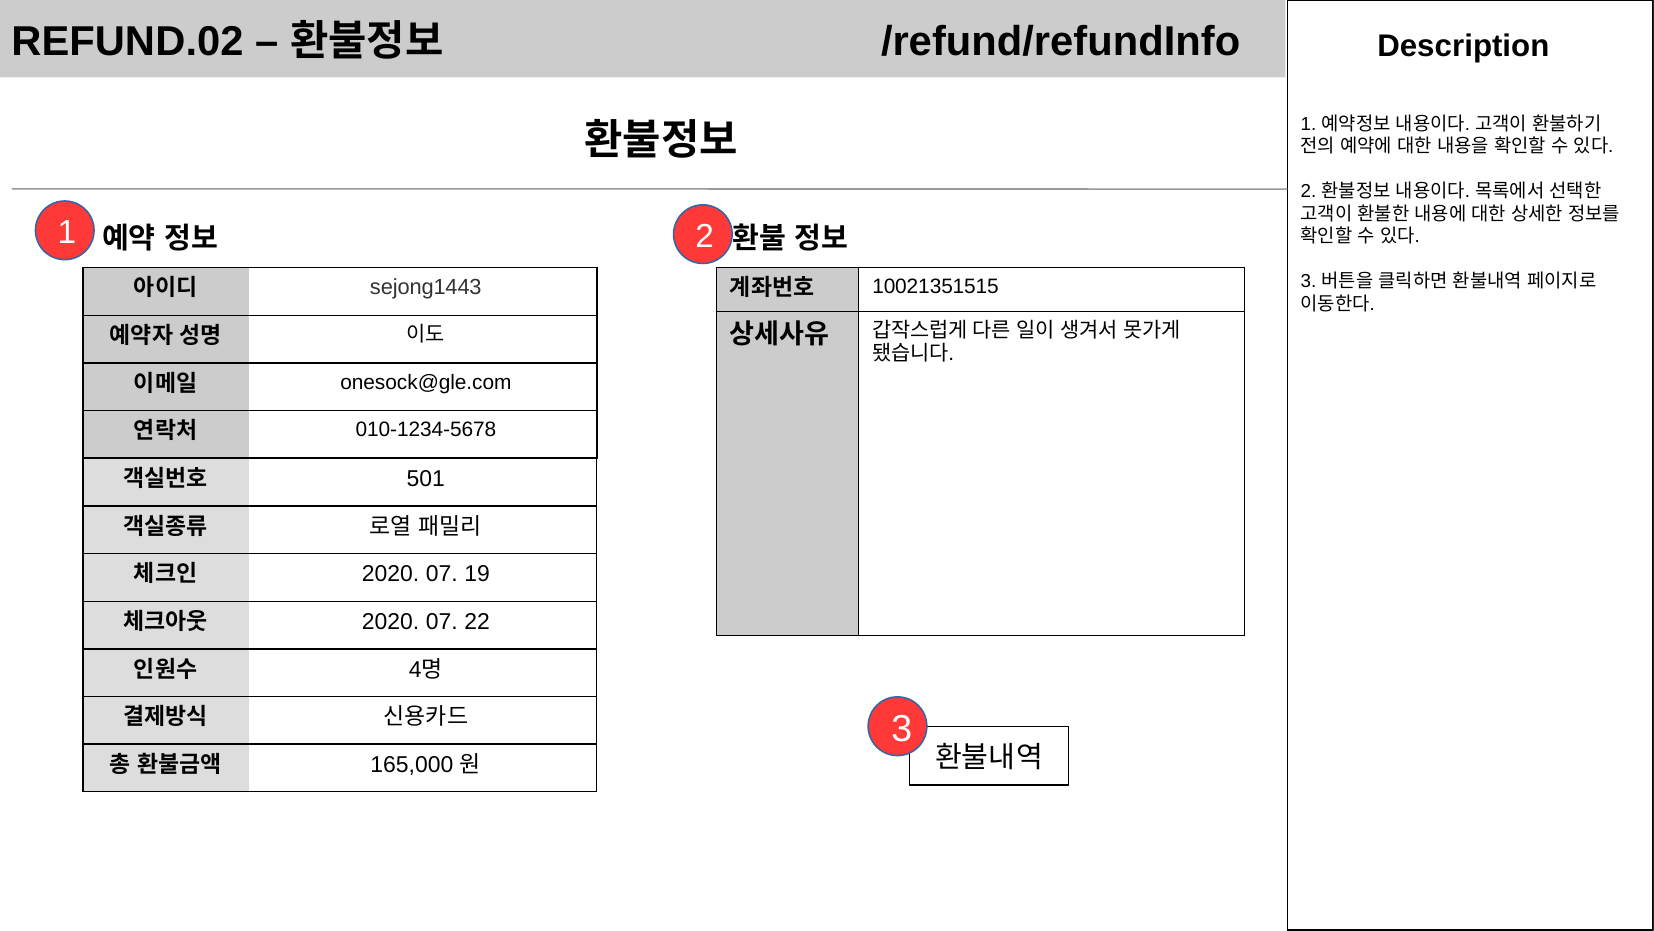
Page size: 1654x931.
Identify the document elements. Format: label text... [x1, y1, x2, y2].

text_box 예약 정보 [88, 212, 396, 268]
table_header 계좌번호 [717, 268, 858, 311]
table_header 501 [249, 459, 596, 505]
table_cell 연락처 [84, 411, 249, 457]
table_cell 체크아웃 [84, 602, 249, 648]
text_box 환불 정보 [710, 212, 1018, 268]
table_cell 165,000 원 [249, 745, 596, 791]
text_box 1. 예약정보 내용이다. 고객이 환불하기 전의 예약에 대한 내용을 확인할 수 있다. 2. 환불정보 내용이다. 목록에서 선택한 고객이 환불한 내용에 대한 상세한 정보를 확인할 수 있다. 3. 버튼을 클릭하면 환불내역 페이지로 이동한다. [1287, 0, 1654, 930]
text_box 3 [868, 696, 927, 756]
table_cell 2020. 07. 19 [249, 554, 596, 601]
table_cell 예약자 성명 [84, 316, 249, 362]
text_box Description [1291, 18, 1636, 78]
table_cell onesock@gle.com [249, 364, 596, 410]
table_cell 상세사유 [717, 312, 858, 635]
table_cell 010-1234-5678 [249, 411, 596, 457]
table_header 객실번호 [84, 459, 249, 505]
table_cell 객실종류 [84, 507, 249, 553]
text_box 환불내역 [909, 726, 1069, 786]
table_cell 2020. 07. 22 [249, 602, 596, 648]
table_header sejong1443 [249, 268, 596, 315]
table_cell 체크인 [84, 554, 249, 601]
table_cell 이도 [249, 316, 596, 362]
table_cell 결제방식 [84, 697, 249, 743]
table_header 아이디 [84, 268, 249, 315]
table_header 10021351515 [859, 268, 1244, 311]
table_cell 총 환불금액 [84, 745, 249, 791]
text_box 2 [700, 235, 710, 245]
table_cell 이메일 [84, 364, 249, 410]
table_cell 갑작스럽게 다른 일이 생겨서 못가게 됐습니다. [859, 312, 1244, 635]
text_box REFUND.02 – 환불정보 /refund/refundInfo [0, 0, 1286, 78]
text_box 2 [673, 204, 722, 264]
text_box 1 [35, 200, 95, 260]
table_cell 신용카드 [249, 697, 596, 743]
text_box 환불정보 [507, 106, 815, 162]
table_cell 4명 [249, 650, 596, 696]
table_cell 로열 패밀리 [249, 507, 596, 553]
table_cell 인원수 [84, 650, 249, 696]
